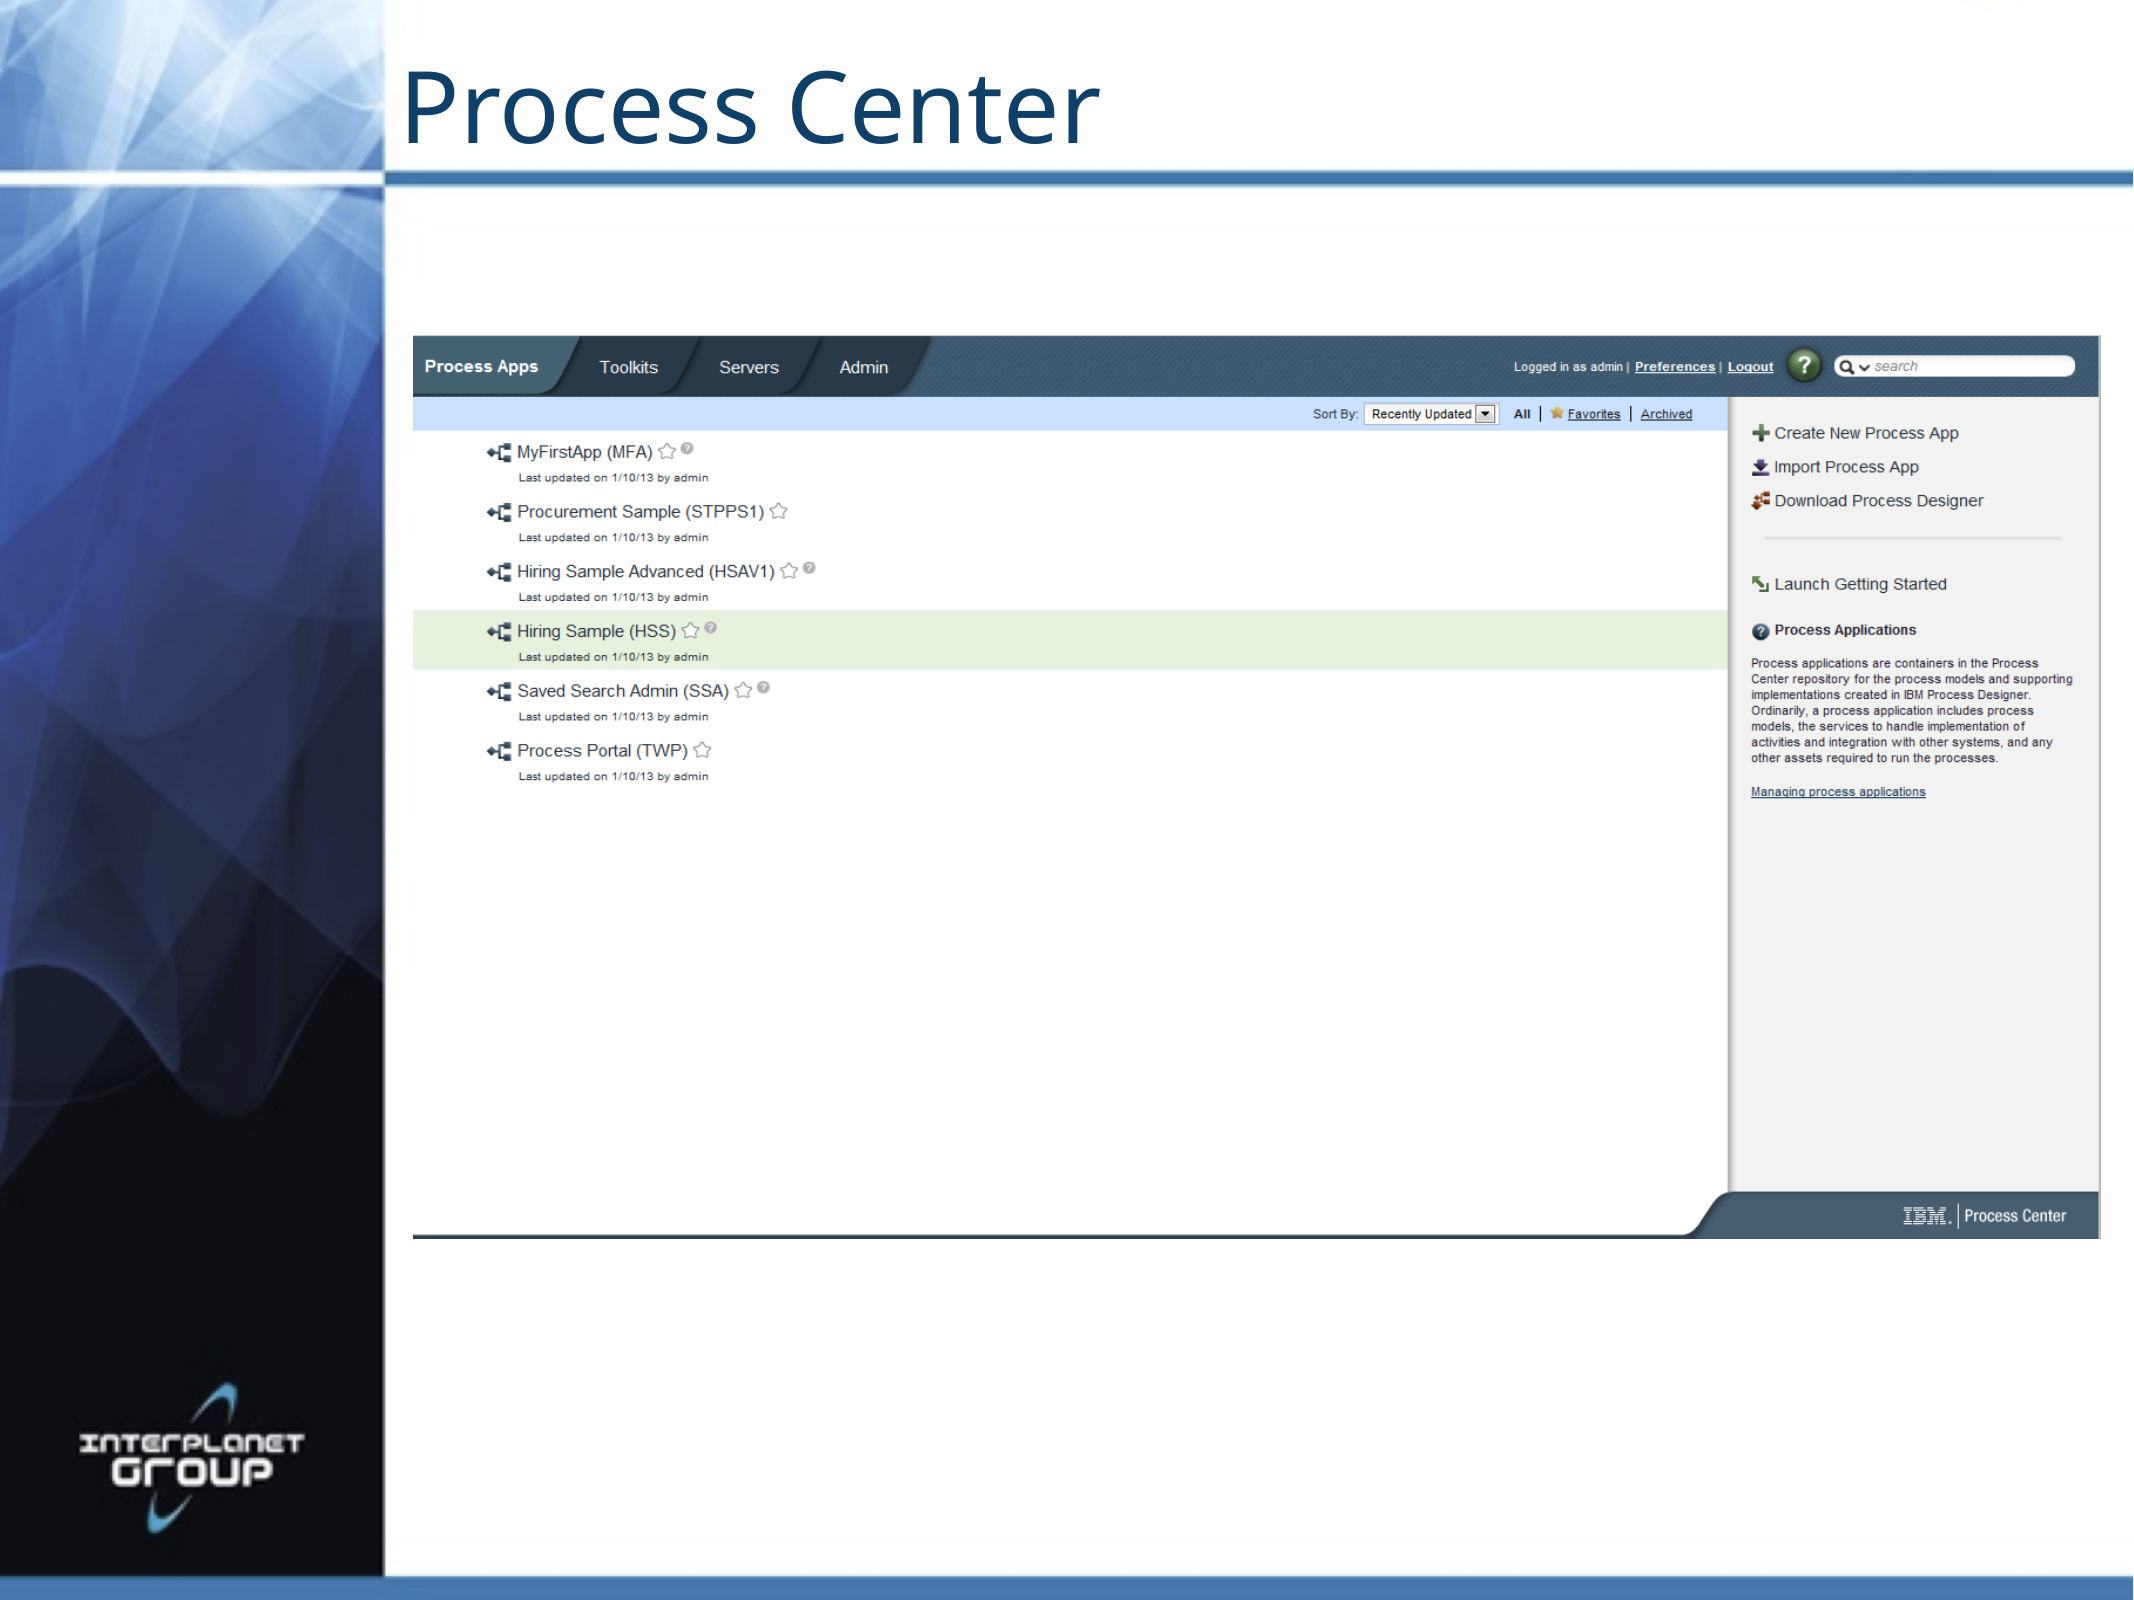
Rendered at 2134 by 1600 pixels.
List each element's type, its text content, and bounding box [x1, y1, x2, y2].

picture [0, 0, 2134, 1600]
list [391, 335, 2109, 1567]
title Process Center [391, 0, 2109, 289]
